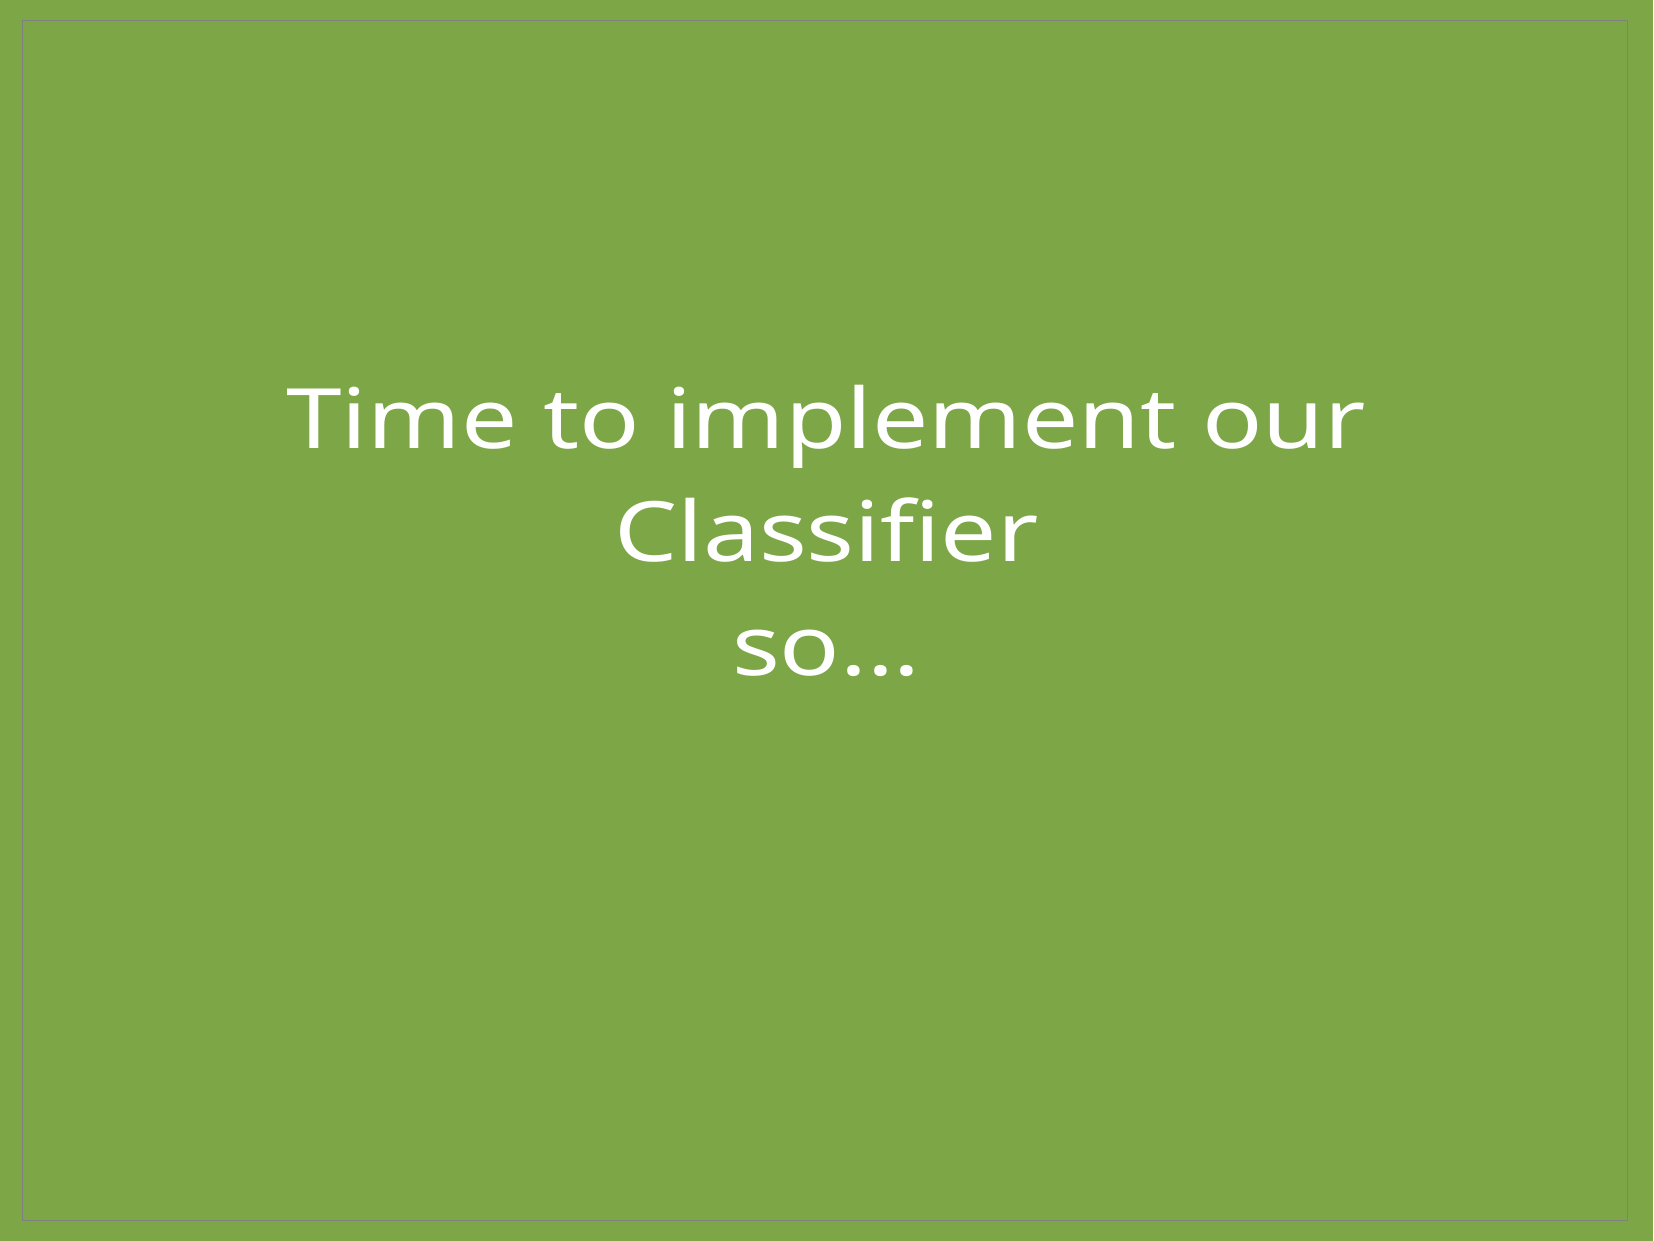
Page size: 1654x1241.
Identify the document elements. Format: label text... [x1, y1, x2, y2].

text_box [22, 20, 1628, 1221]
subtitle Time to implement our Classifier so... [82, 49, 1571, 1010]
